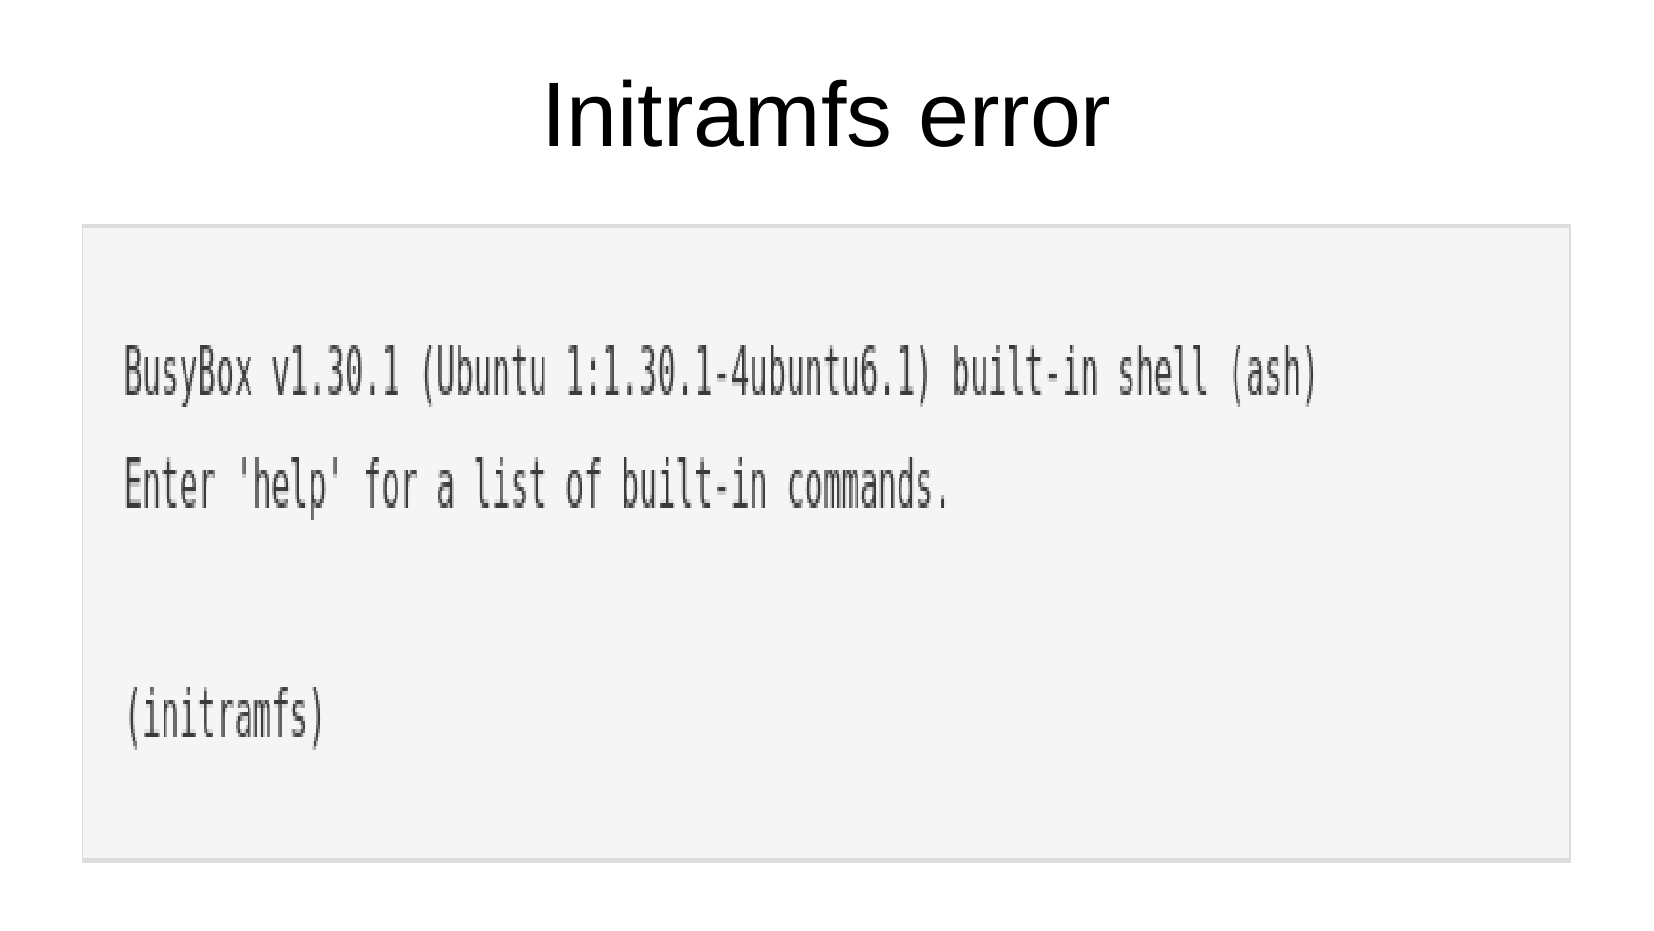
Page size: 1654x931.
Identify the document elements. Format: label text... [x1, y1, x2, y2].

picture [82, 224, 1571, 863]
title Initramfs error [82, 37, 1571, 193]
